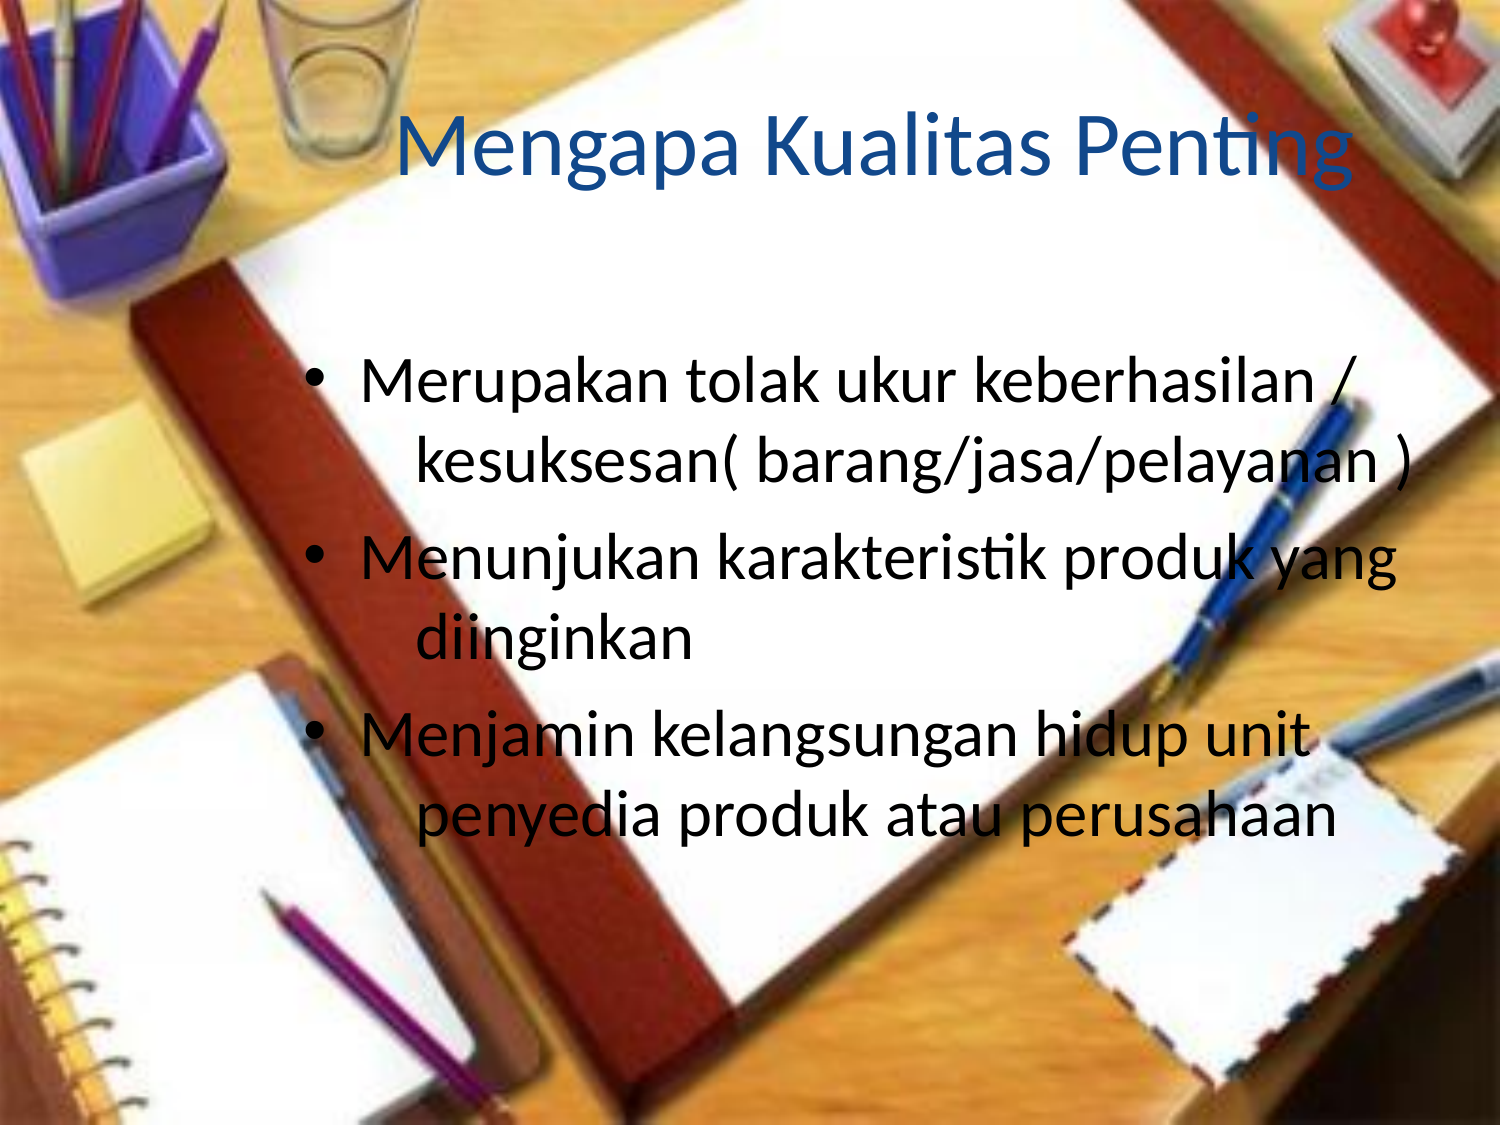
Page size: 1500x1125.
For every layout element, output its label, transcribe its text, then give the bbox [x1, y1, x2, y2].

list Merupakan tolak ukur keberhasilan / kesuksesan( barang/jasa/pelayanan ) Menunjukan karakteristik produk yang diinginkan Menjamin kelangsungan hidup unit penyedia produk atau perusahaan [288, 231, 1500, 1032]
title Mengapa Kualitas Penting [269, 45, 1500, 233]
